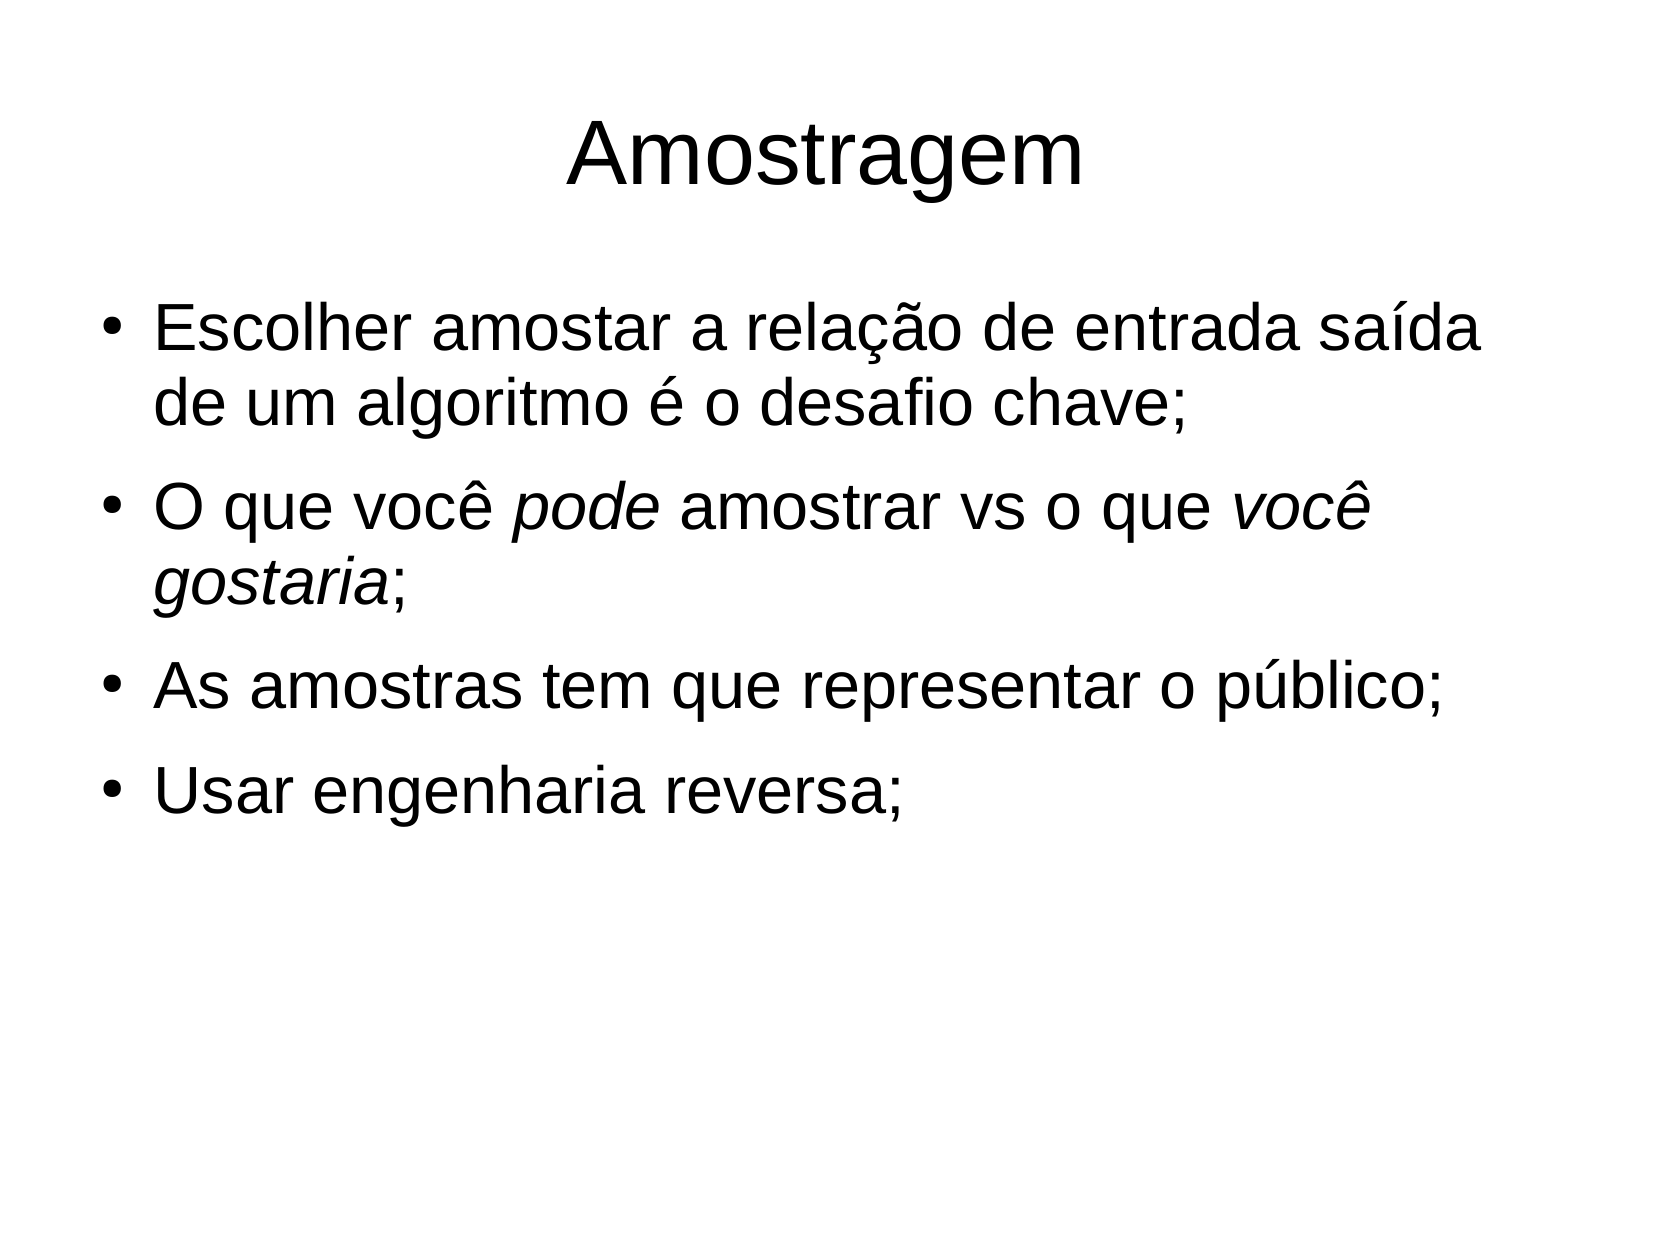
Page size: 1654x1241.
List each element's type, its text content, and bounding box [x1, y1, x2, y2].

title Amostragem [82, 49, 1571, 257]
list Escolher amostar a relação de entrada saída de um algoritmo é o desafio chave; O que você pode amostrar vs o que você gostaria; As amostras tem que representar o público; Usar engenharia reversa; [82, 290, 1571, 1010]
